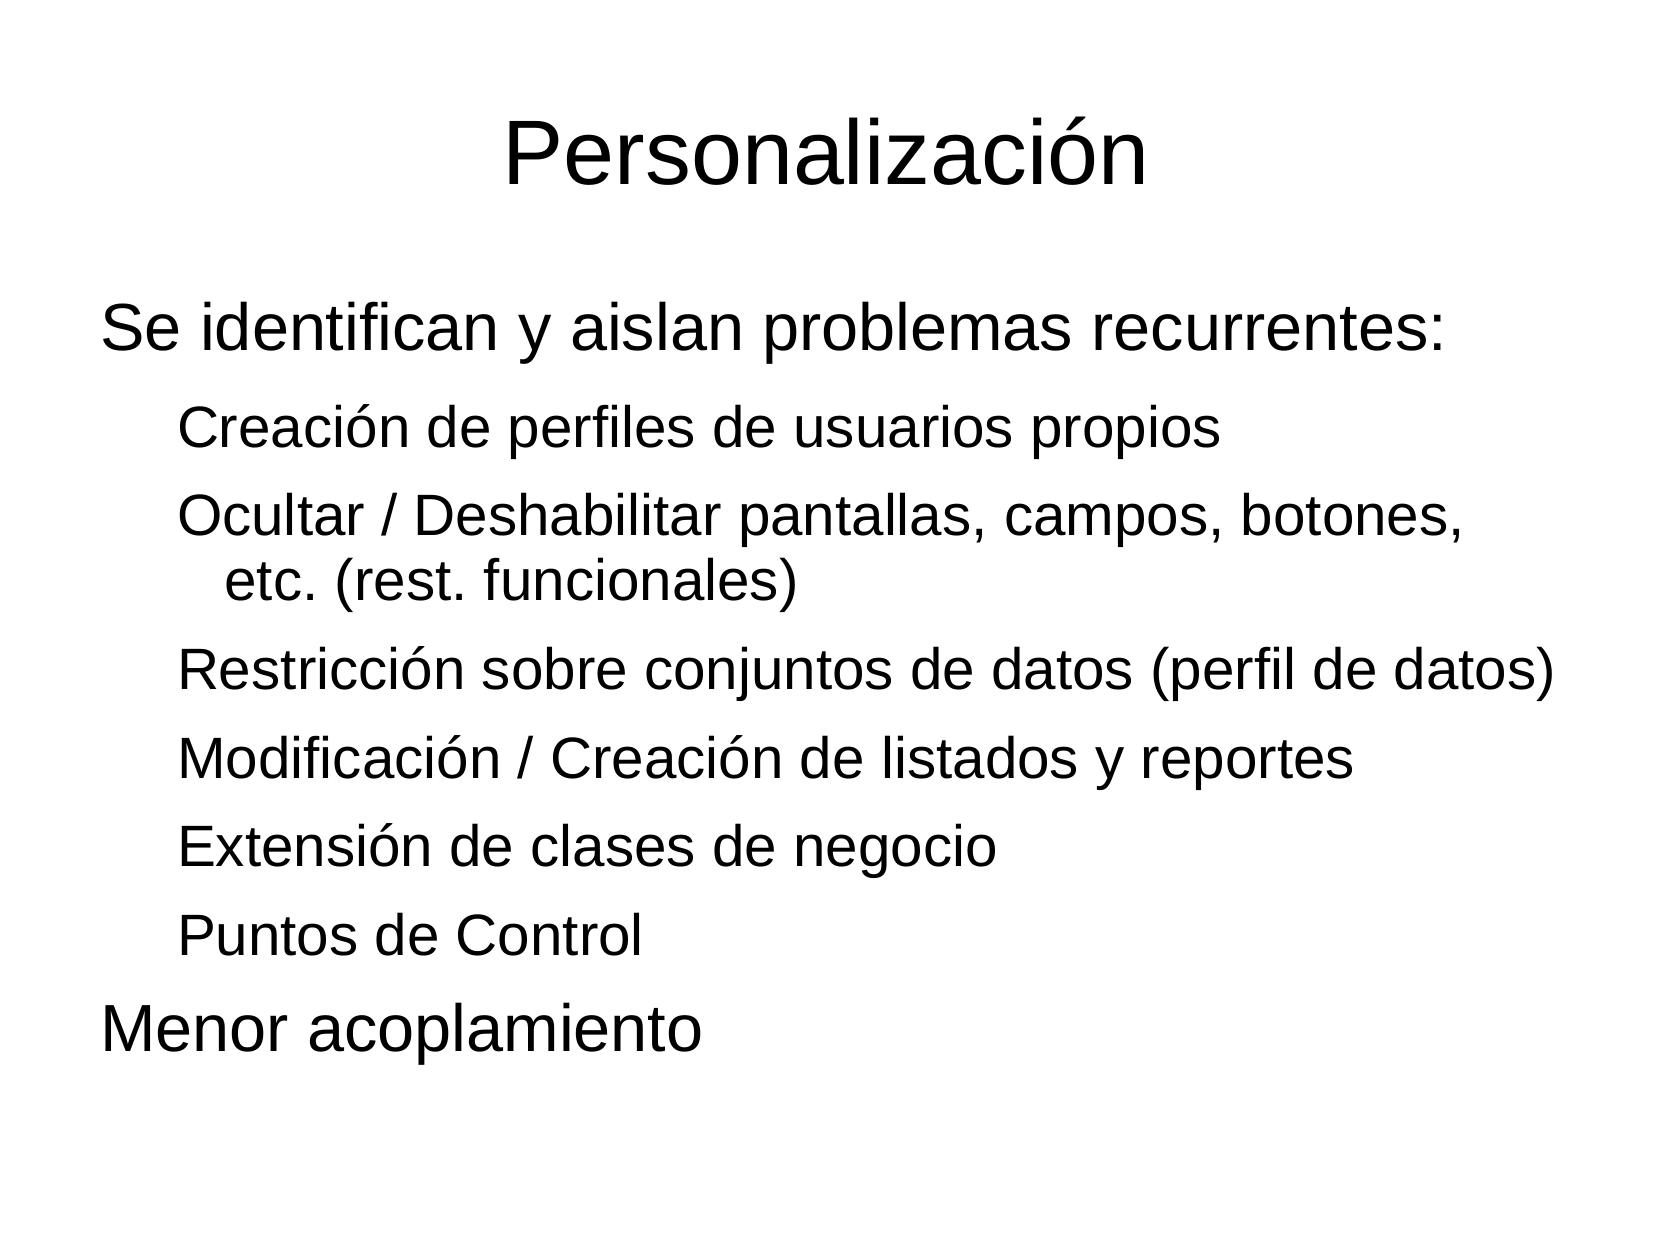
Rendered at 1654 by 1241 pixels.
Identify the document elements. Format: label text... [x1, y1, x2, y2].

list Se identifican y aislan problemas recurrentes: Creación de perfiles de usuarios propios Ocultar / Deshabilitar pantallas, campos, botones, etc. (rest. funcionales) Restricción sobre conjuntos de datos (perfil de datos) Modificación / Creación de listados y reportes Extensión de clases de negocio Puntos de Control Menor acoplamiento [82, 290, 1571, 1130]
title Personalización [82, 49, 1571, 257]
